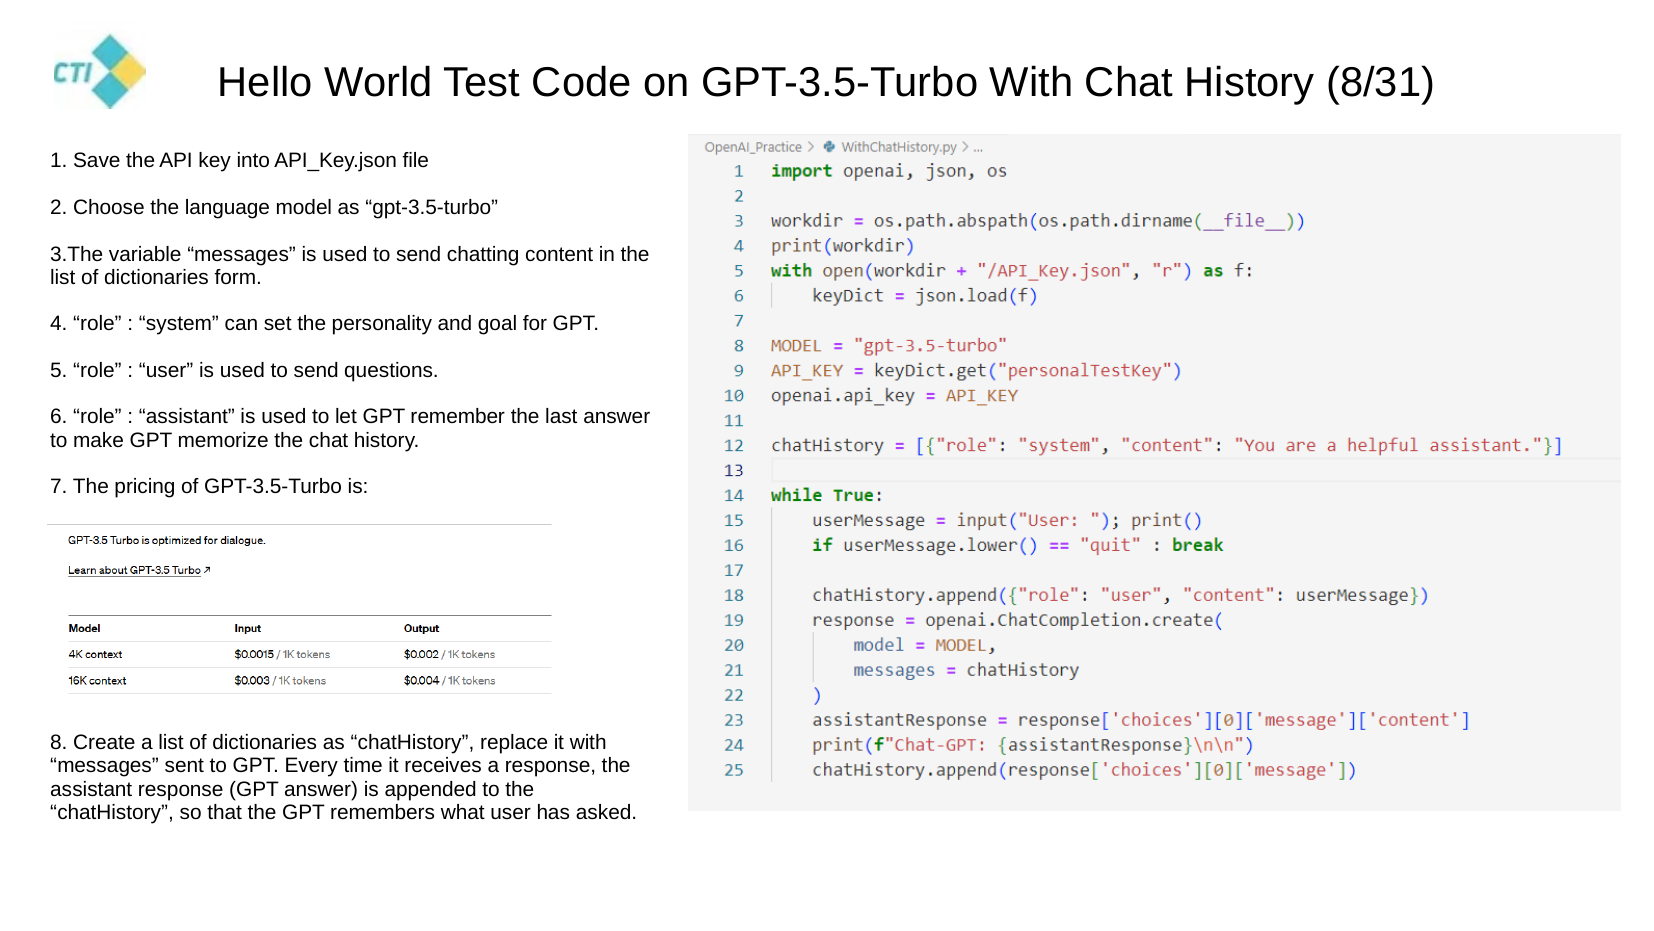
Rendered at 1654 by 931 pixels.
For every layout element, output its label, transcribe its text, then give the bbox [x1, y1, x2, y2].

picture [54, 21, 146, 109]
text_box 1. Save the API key into API_Key.json file 2. Choose the language model as “gpt-3.5-turbo” 3.The variable “messages” is used to send chatting content in the list of dictionaries form. 4. “role” : “system” can set the personality and goal for GPT. 5. “role” : “user” is used to send questions. 6. “role” : “assistant” is used to let GPT remember the last answer to make GPT memorize the chat history. 7. The pricing of GPT-3.5-Turbo is: 8. Create a list of dictionaries as “chatHistory”, replace it with “messages” sent to GPT. Every time it receives a response, the assistant response (GPT answer) is appended to the “chatHistory”, so that the GPT remembers what user has asked. [35, 141, 676, 832]
picture [688, 134, 1621, 811]
title Hello World Test Code on GPT-3.5-Turbo With Chat History (8/31) [146, 58, 1571, 106]
picture [47, 519, 571, 721]
